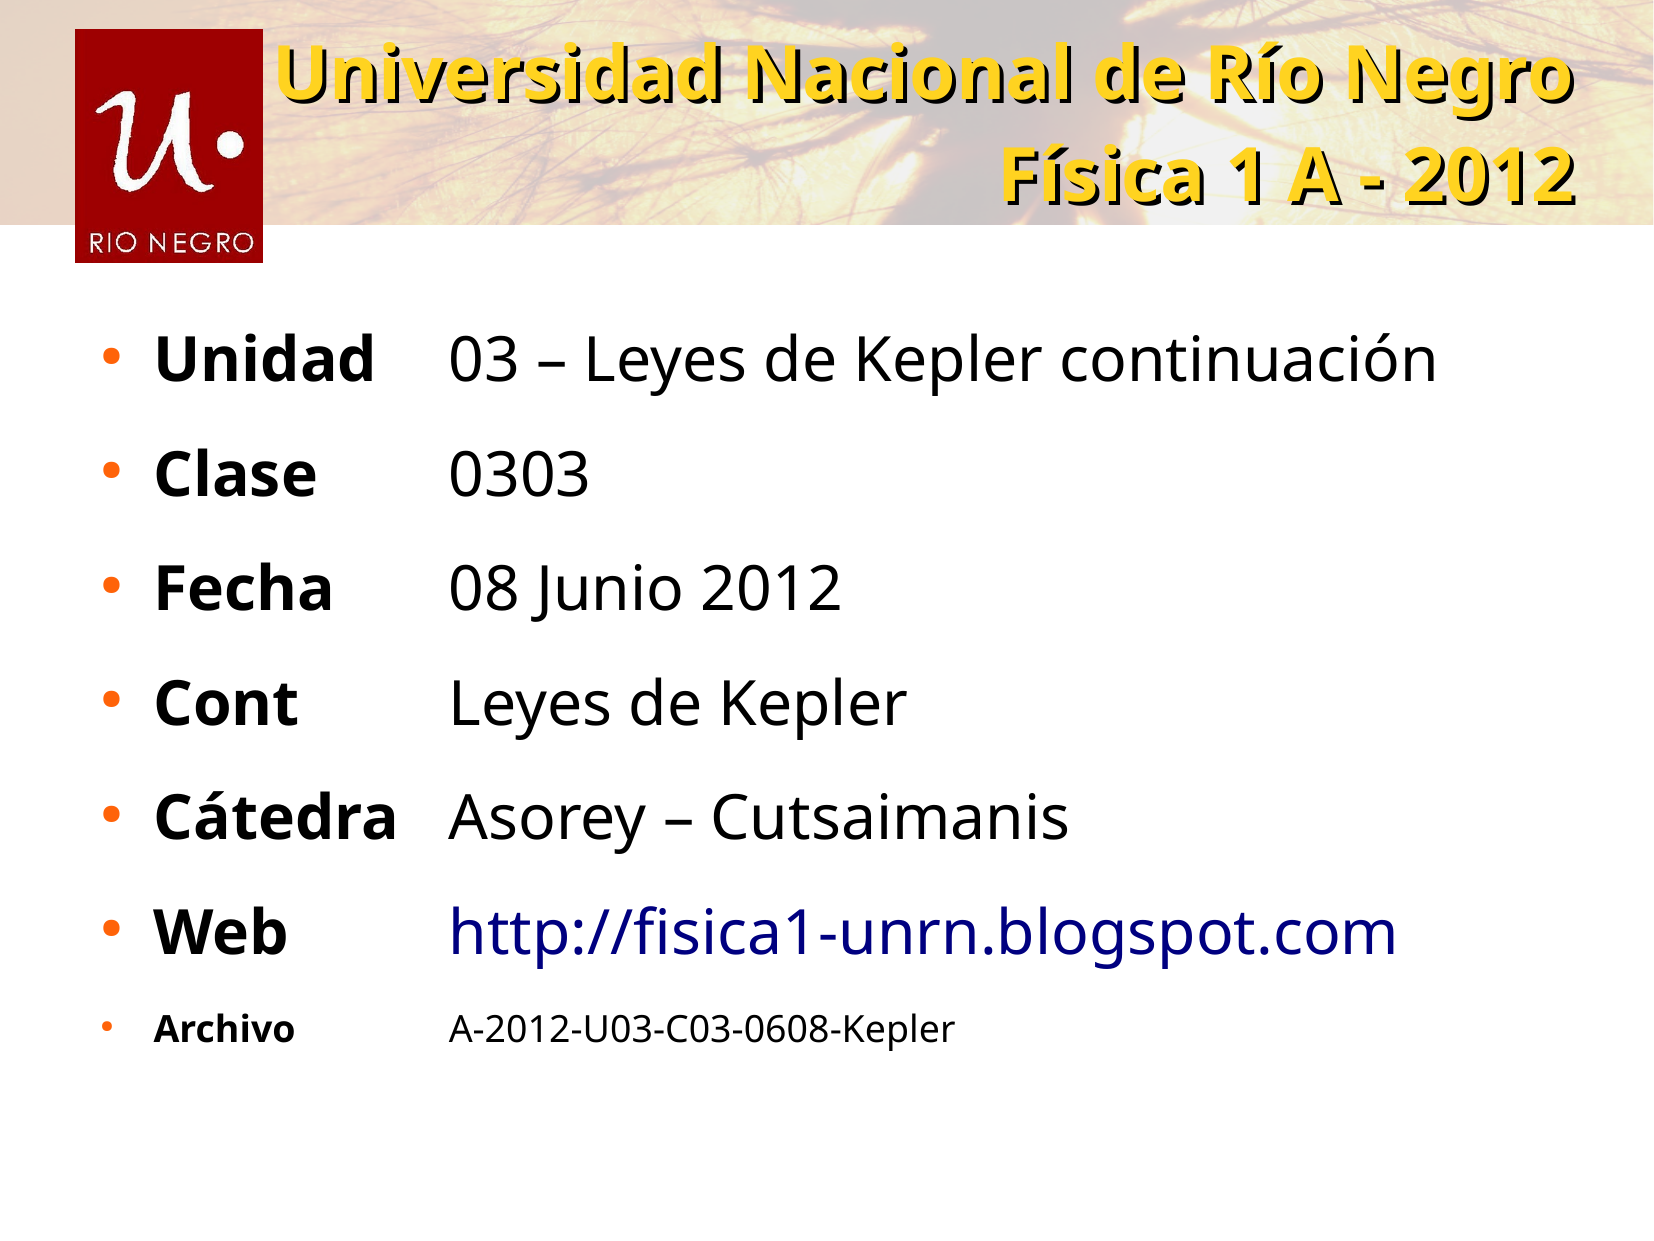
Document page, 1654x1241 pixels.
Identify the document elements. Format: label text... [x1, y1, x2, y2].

picture [0, 0, 1654, 263]
title Universidad Nacional de Río Negro Física 1 A - 2012 [86, 2, 1576, 241]
list Unidad 03 – Leyes de Kepler continuación Clase 0303 Fecha 08 Junio 2012 Cont Leyes de Kepler Cátedra Asorey – Cutsaimanis Web http://fisica1-unrn.blogspot.com Archivo A-2012-U03-C03-0608-Kepler [82, 315, 1571, 1126]
